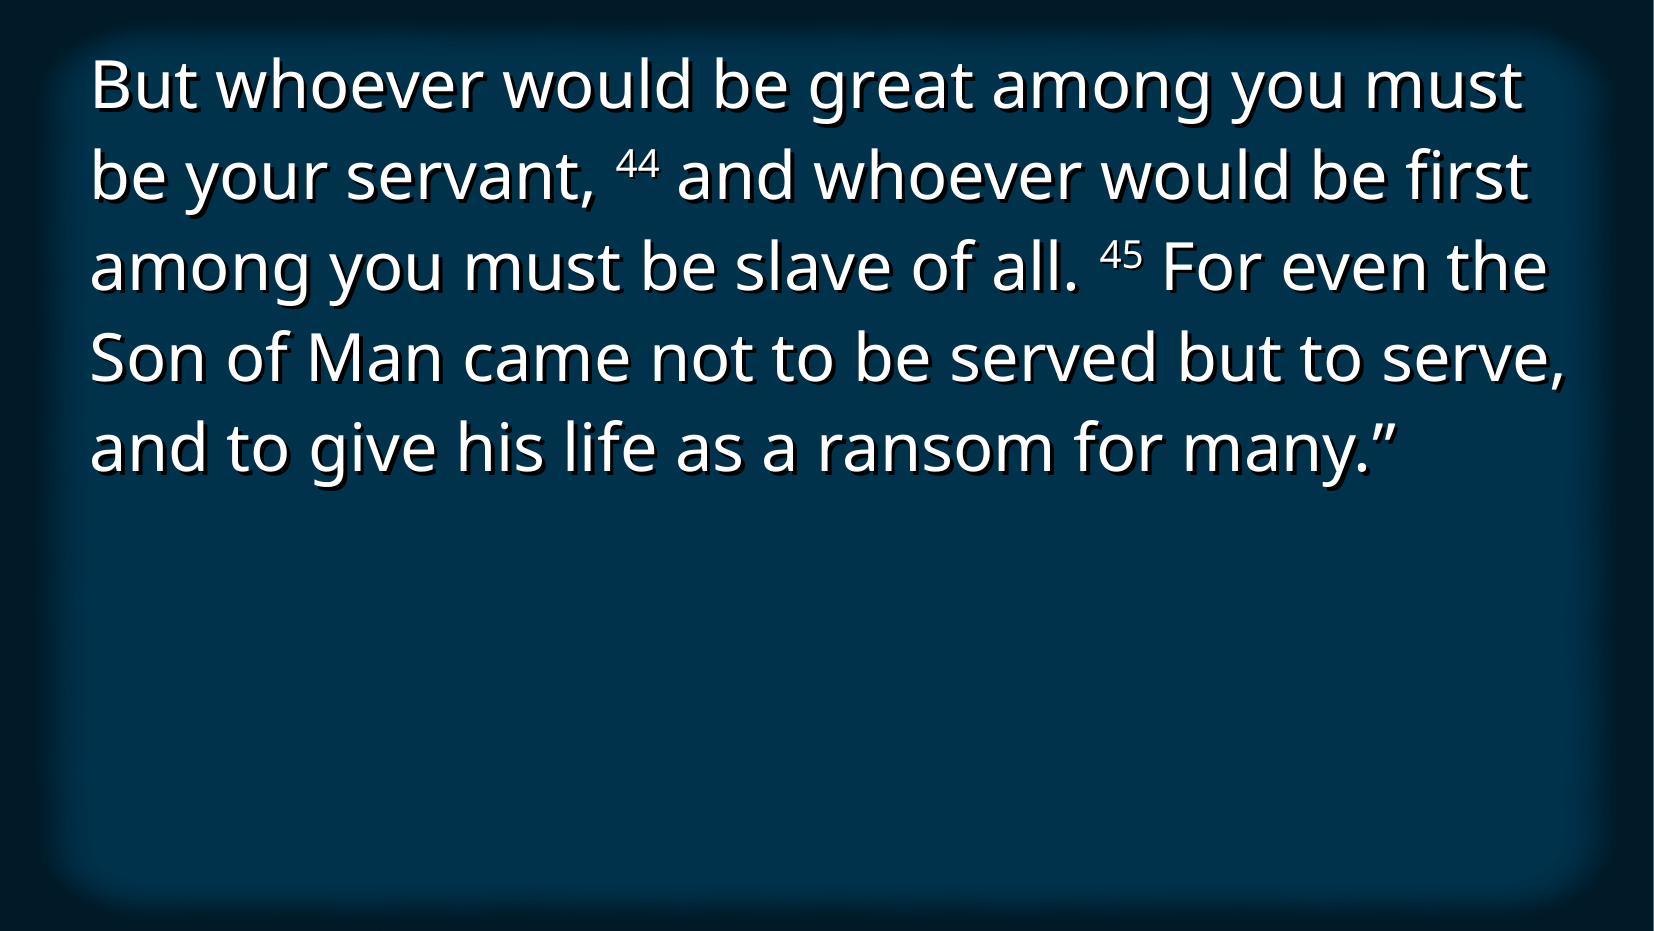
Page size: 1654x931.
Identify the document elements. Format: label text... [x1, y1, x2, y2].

text_box But whoever would be great among you must be your servant, 44 and whoever would be first among you must be slave of all. 45 For even the Son of Man came not to be served but to serve, and to give his life as a ransom for many.” [75, 30, 1591, 578]
picture [0, 0, 1654, 931]
